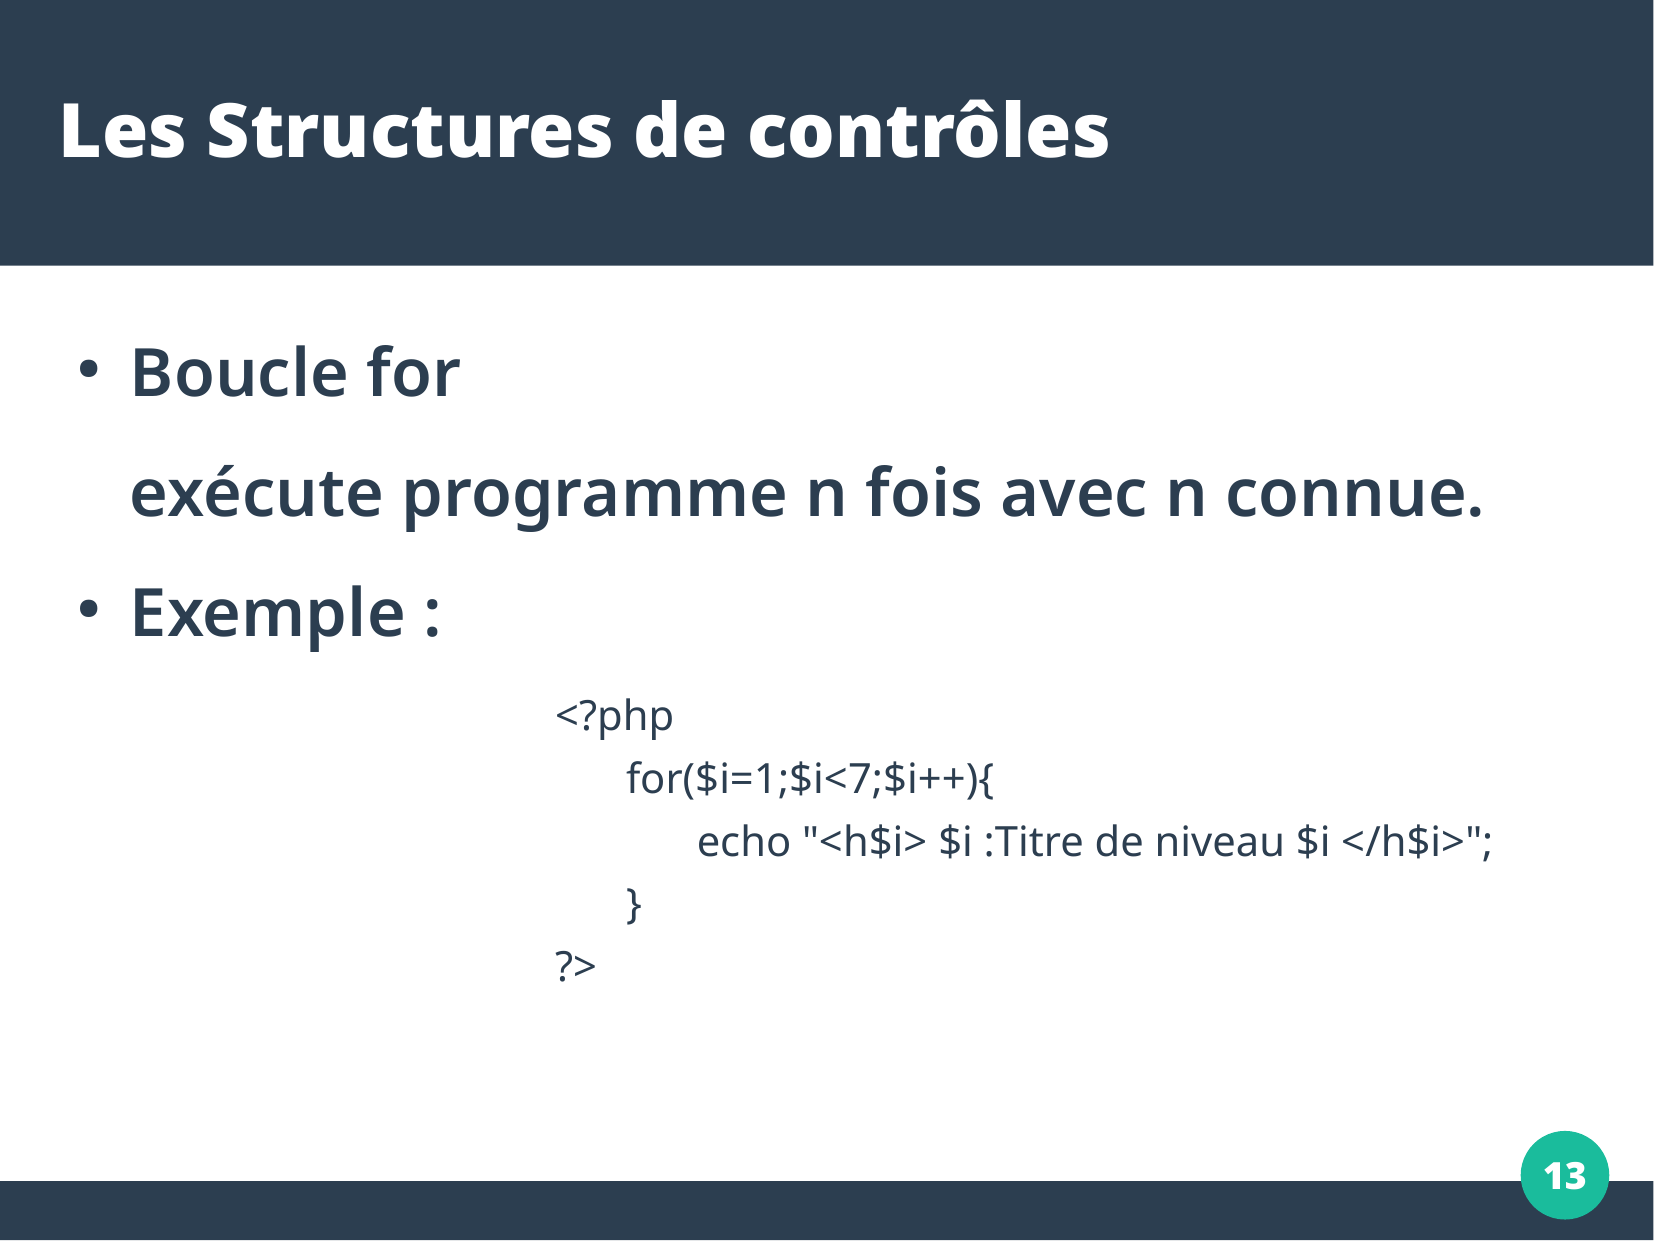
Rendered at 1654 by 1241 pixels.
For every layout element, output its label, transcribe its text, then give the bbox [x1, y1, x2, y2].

list Boucle for exécute programme n fois avec n connue. Exemple : <?php for($i=1;$i<7;$i++){ echo "<h$i> $i :Titre de niveau $i </h$i>"; } ?> [59, 324, 1595, 1152]
title Les Structures de contrôles [59, 49, 1595, 207]
